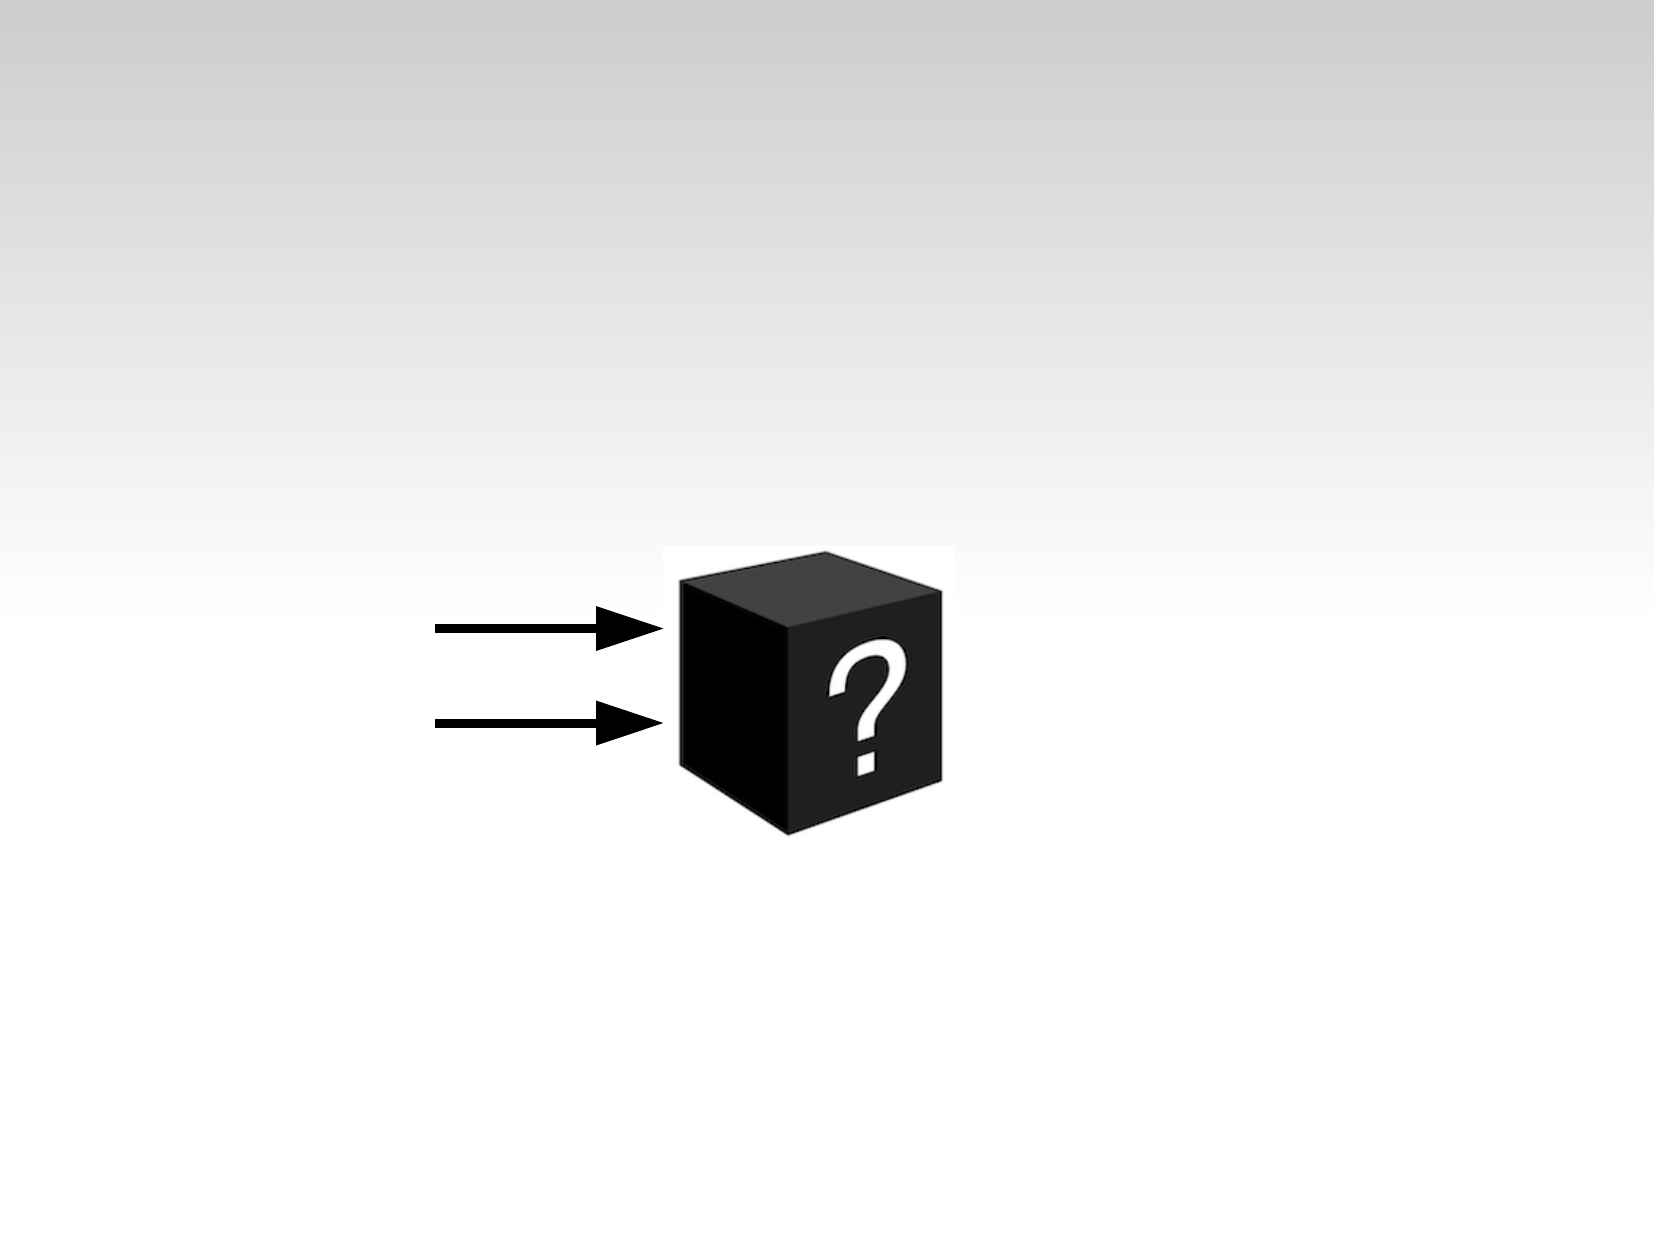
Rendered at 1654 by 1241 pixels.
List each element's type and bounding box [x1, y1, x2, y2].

picture [663, 546, 955, 838]
